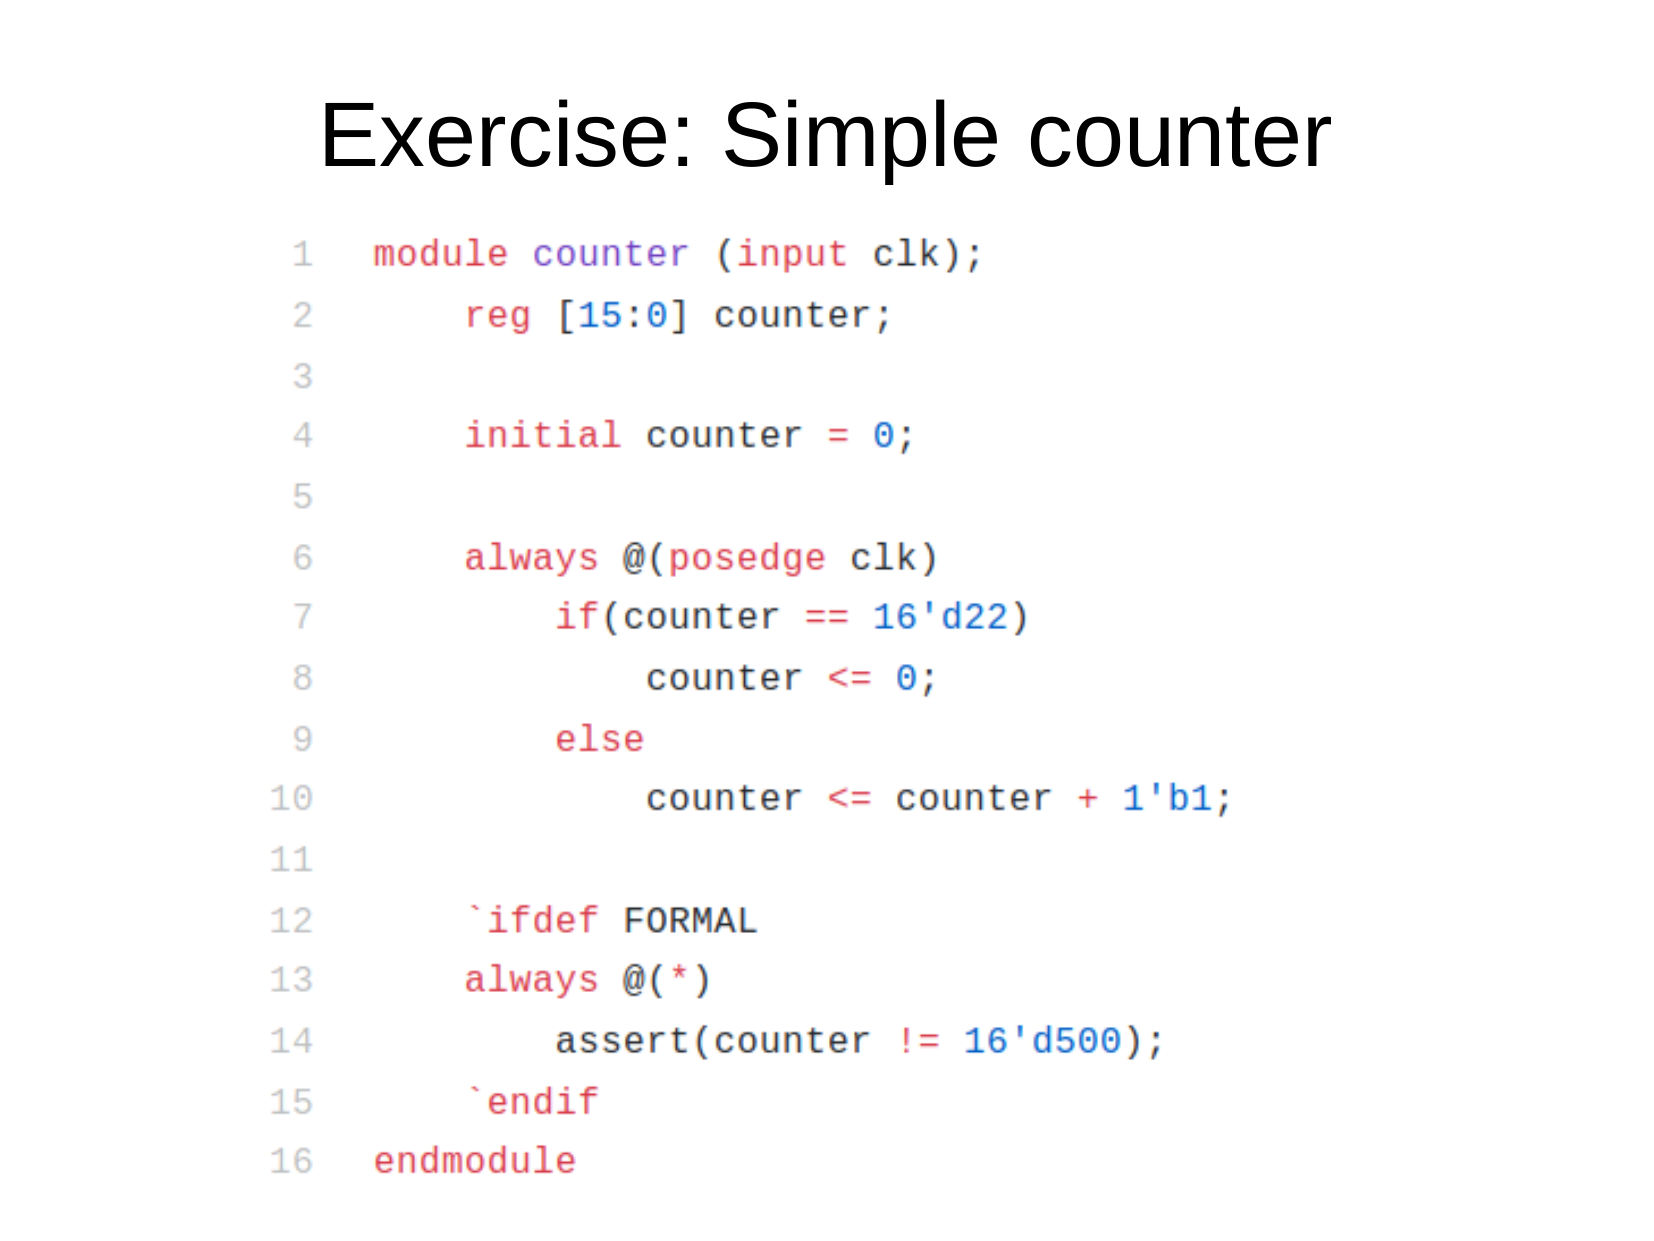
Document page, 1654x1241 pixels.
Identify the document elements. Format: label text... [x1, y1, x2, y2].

picture [238, 230, 1384, 1188]
title Exercise: Simple counter [82, 31, 1571, 239]
